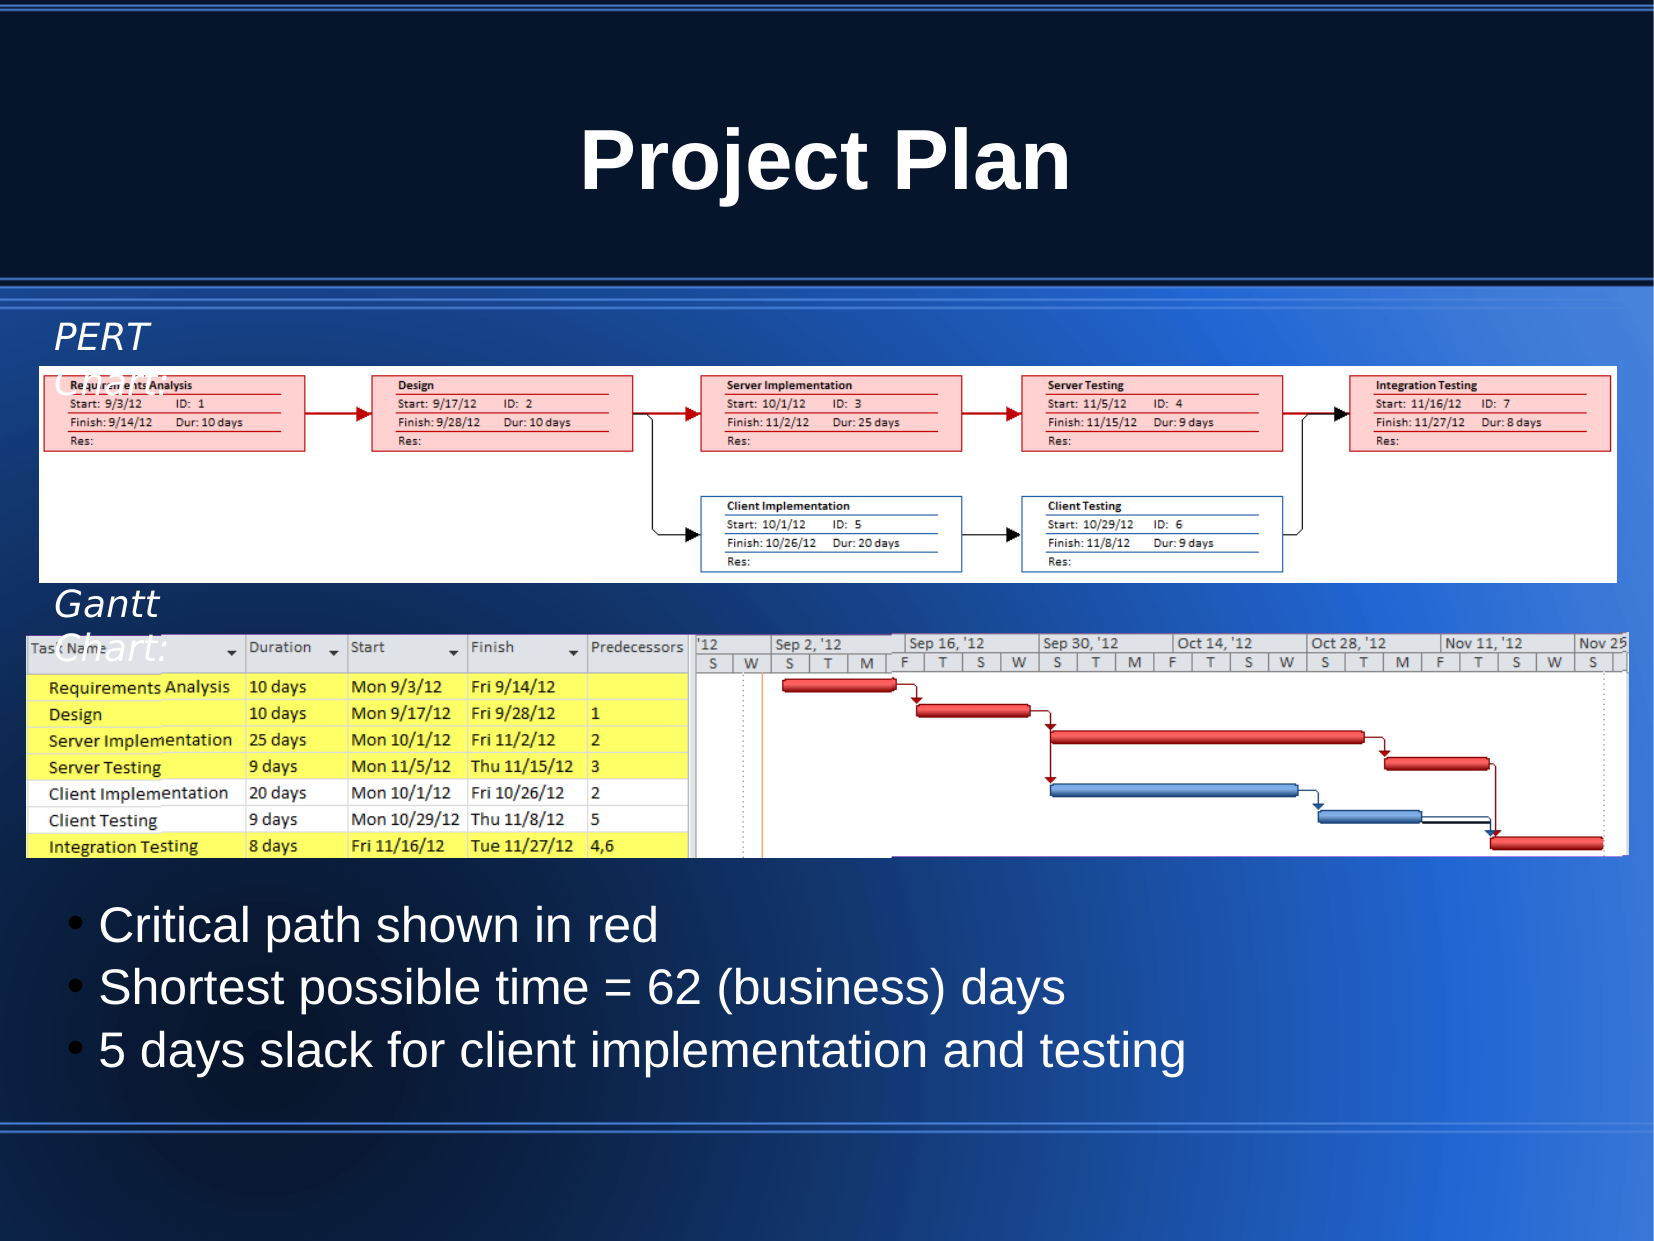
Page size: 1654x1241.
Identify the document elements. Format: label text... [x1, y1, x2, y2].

text_box Critical path shown in red Shortest possible time = 62 (business) days 5 days slack for client implementation and testing [51, 882, 1602, 1083]
text_box PERT Chart: [39, 307, 275, 366]
title Project Plan [82, 49, 1571, 257]
picture [26, 632, 1629, 858]
picture [39, 366, 1617, 583]
text_box Gantt Chart: [39, 574, 277, 633]
